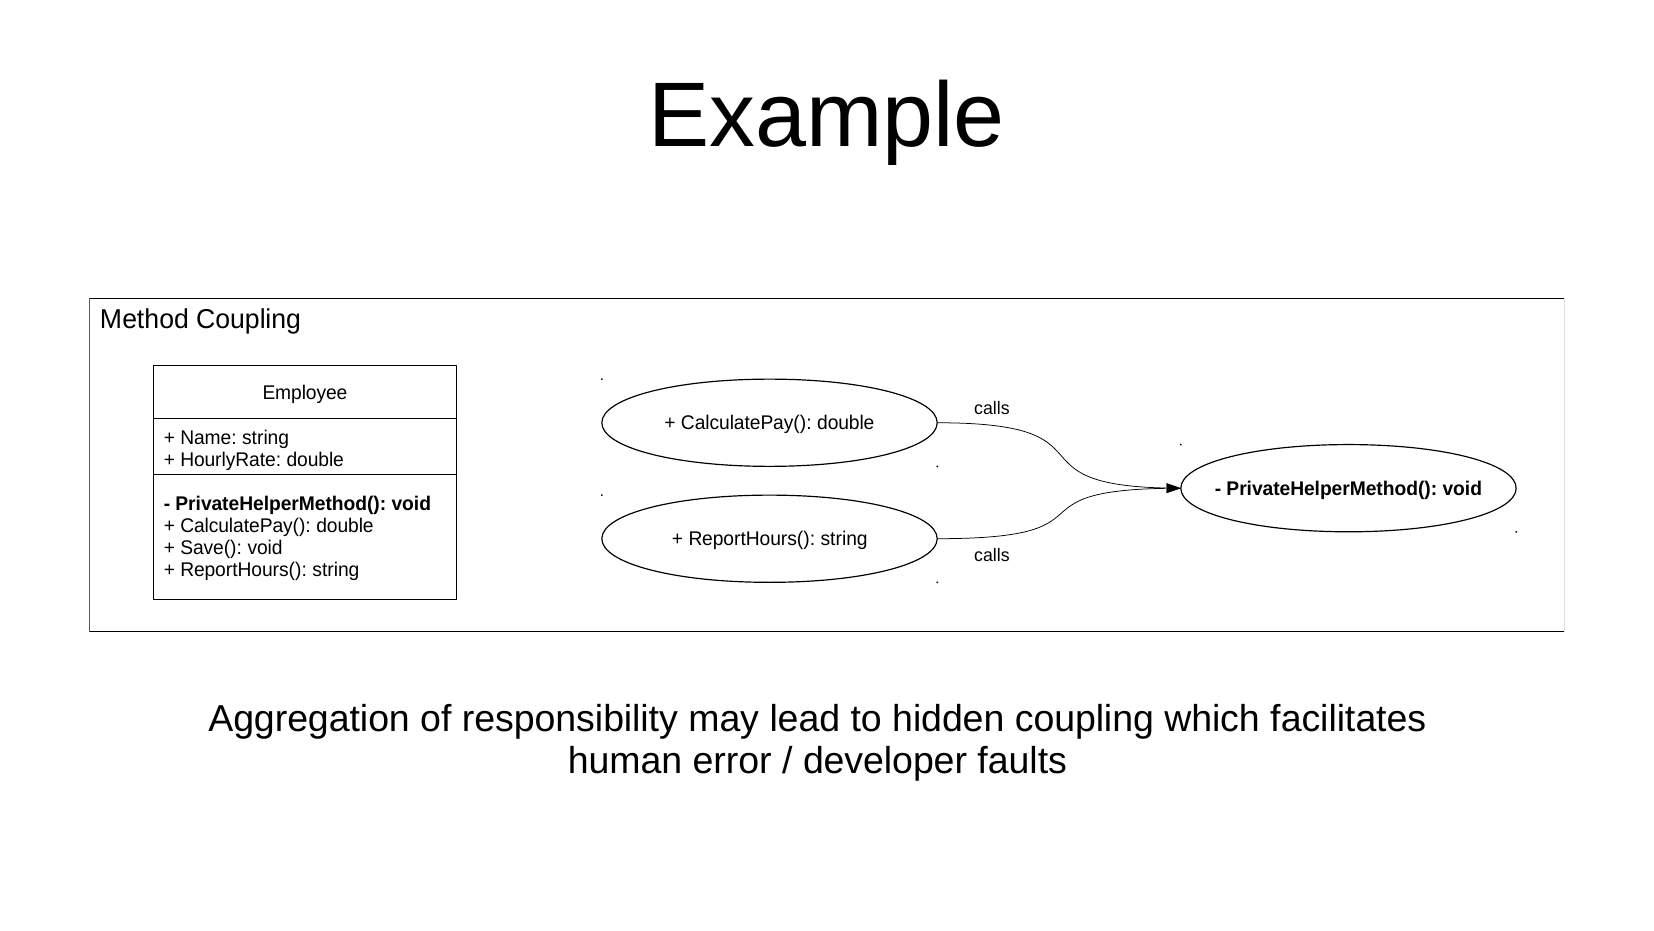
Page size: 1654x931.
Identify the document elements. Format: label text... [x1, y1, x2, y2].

title Example [82, 37, 1571, 193]
picture [88, 298, 1565, 632]
text_box Aggregation of responsibility may lead to hidden coupling which facilitates human error / developer faults [165, 690, 1471, 789]
